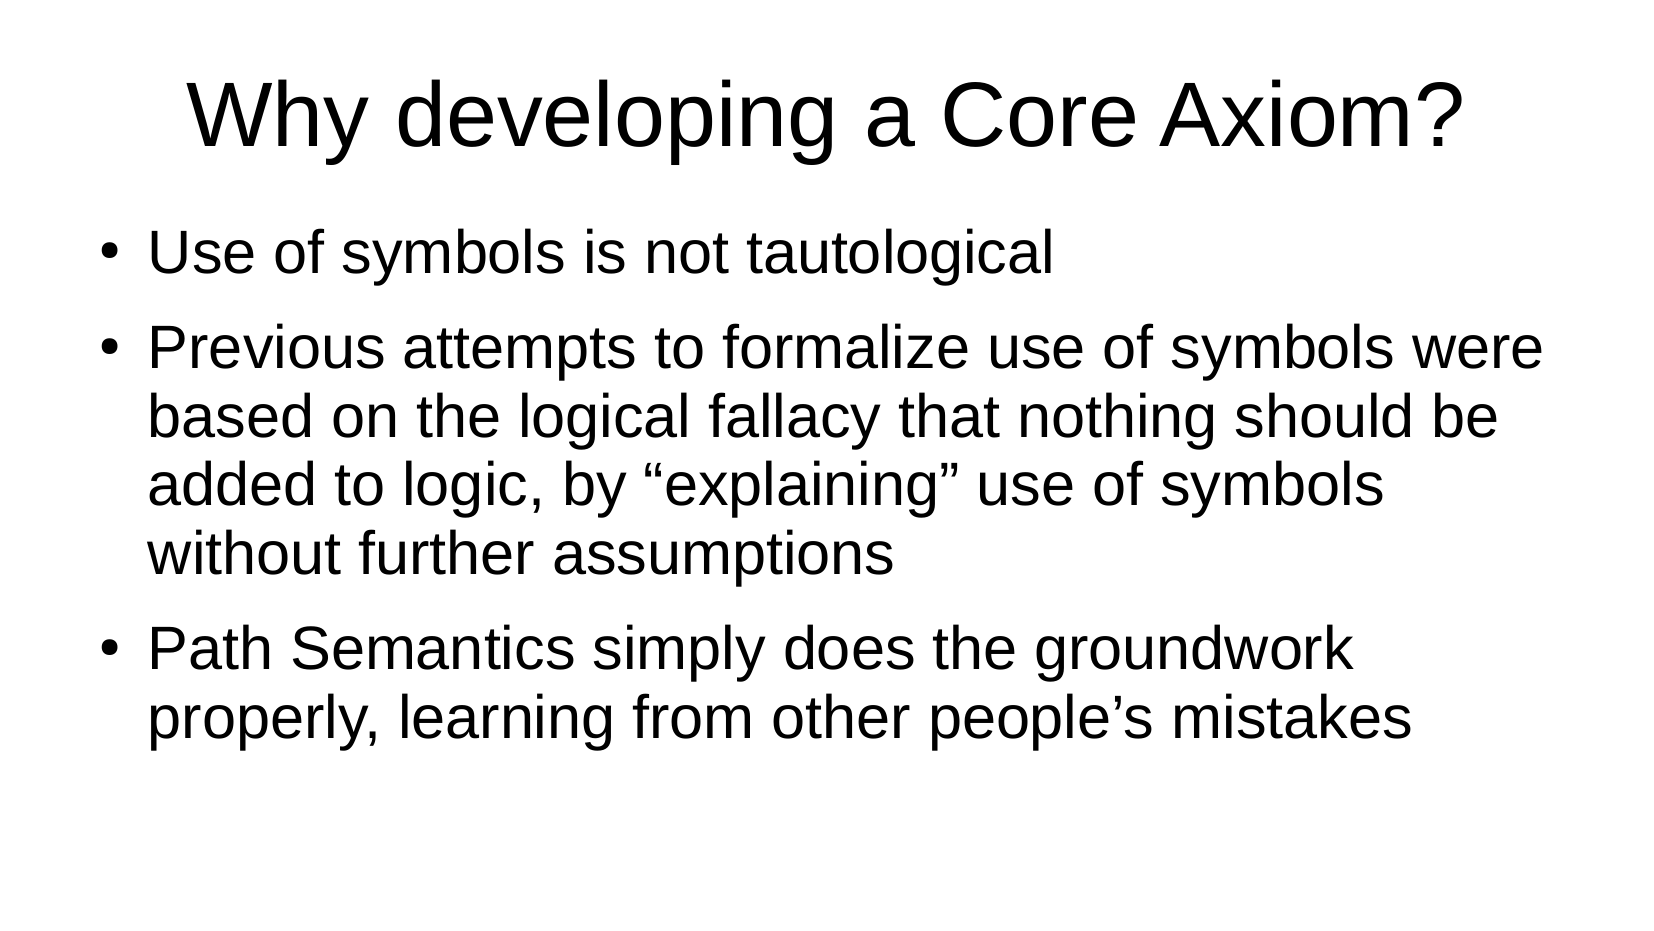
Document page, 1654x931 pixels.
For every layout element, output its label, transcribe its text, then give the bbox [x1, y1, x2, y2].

list Use of symbols is not tautological Previous attempts to formalize use of symbols were based on the logical fallacy that nothing should be added to logic, by “explaining” use of symbols without further assumptions Path Semantics simply does the groundwork properly, learning from other people’s mistakes [82, 217, 1571, 758]
title Why developing a Core Axiom? [82, 37, 1571, 193]
